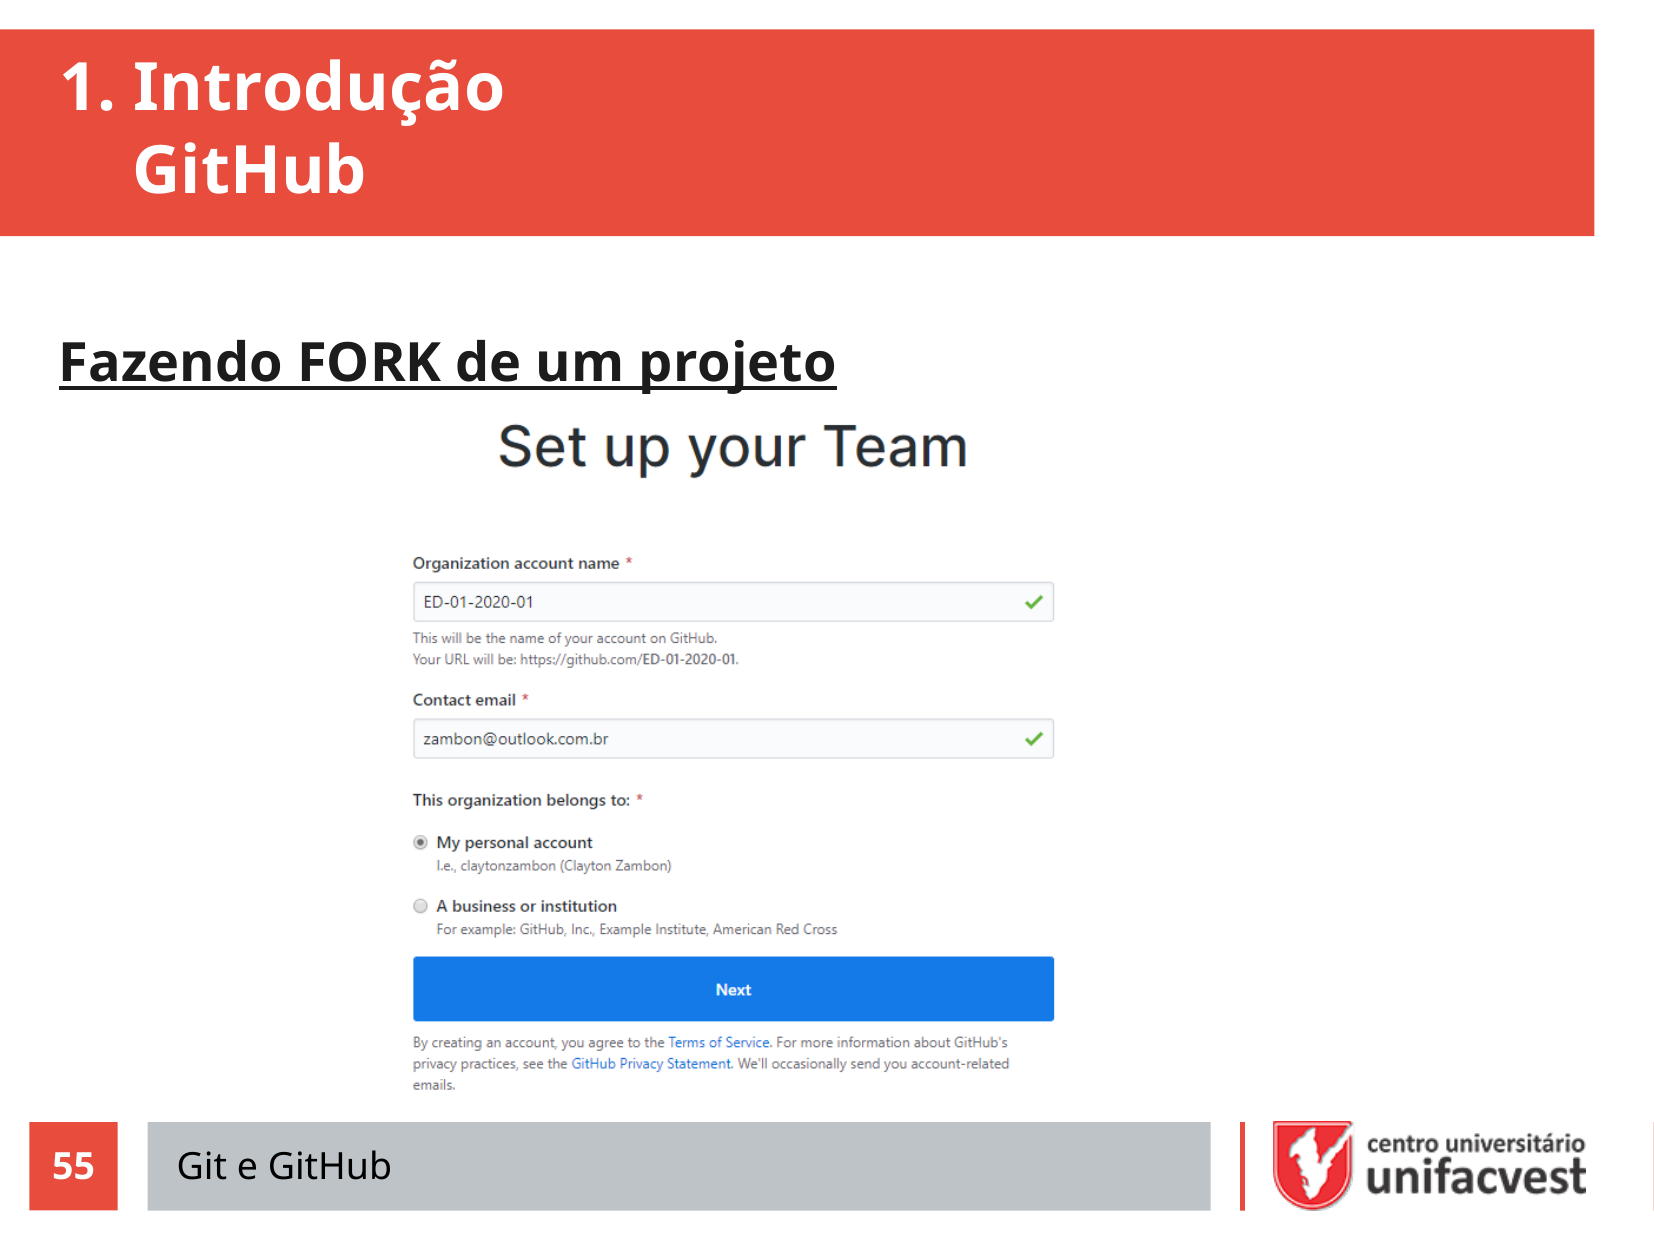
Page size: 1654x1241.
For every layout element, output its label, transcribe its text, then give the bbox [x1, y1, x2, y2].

picture [1273, 1121, 1586, 1211]
picture [384, 398, 1066, 1111]
text_box [1245, 1120, 1654, 1212]
title 1. Introdução GitHub [59, 59, 1595, 207]
list Fazendo FORK de um projeto [59, 324, 1566, 1093]
text_box Git e GitHub [161, 1132, 1212, 1196]
